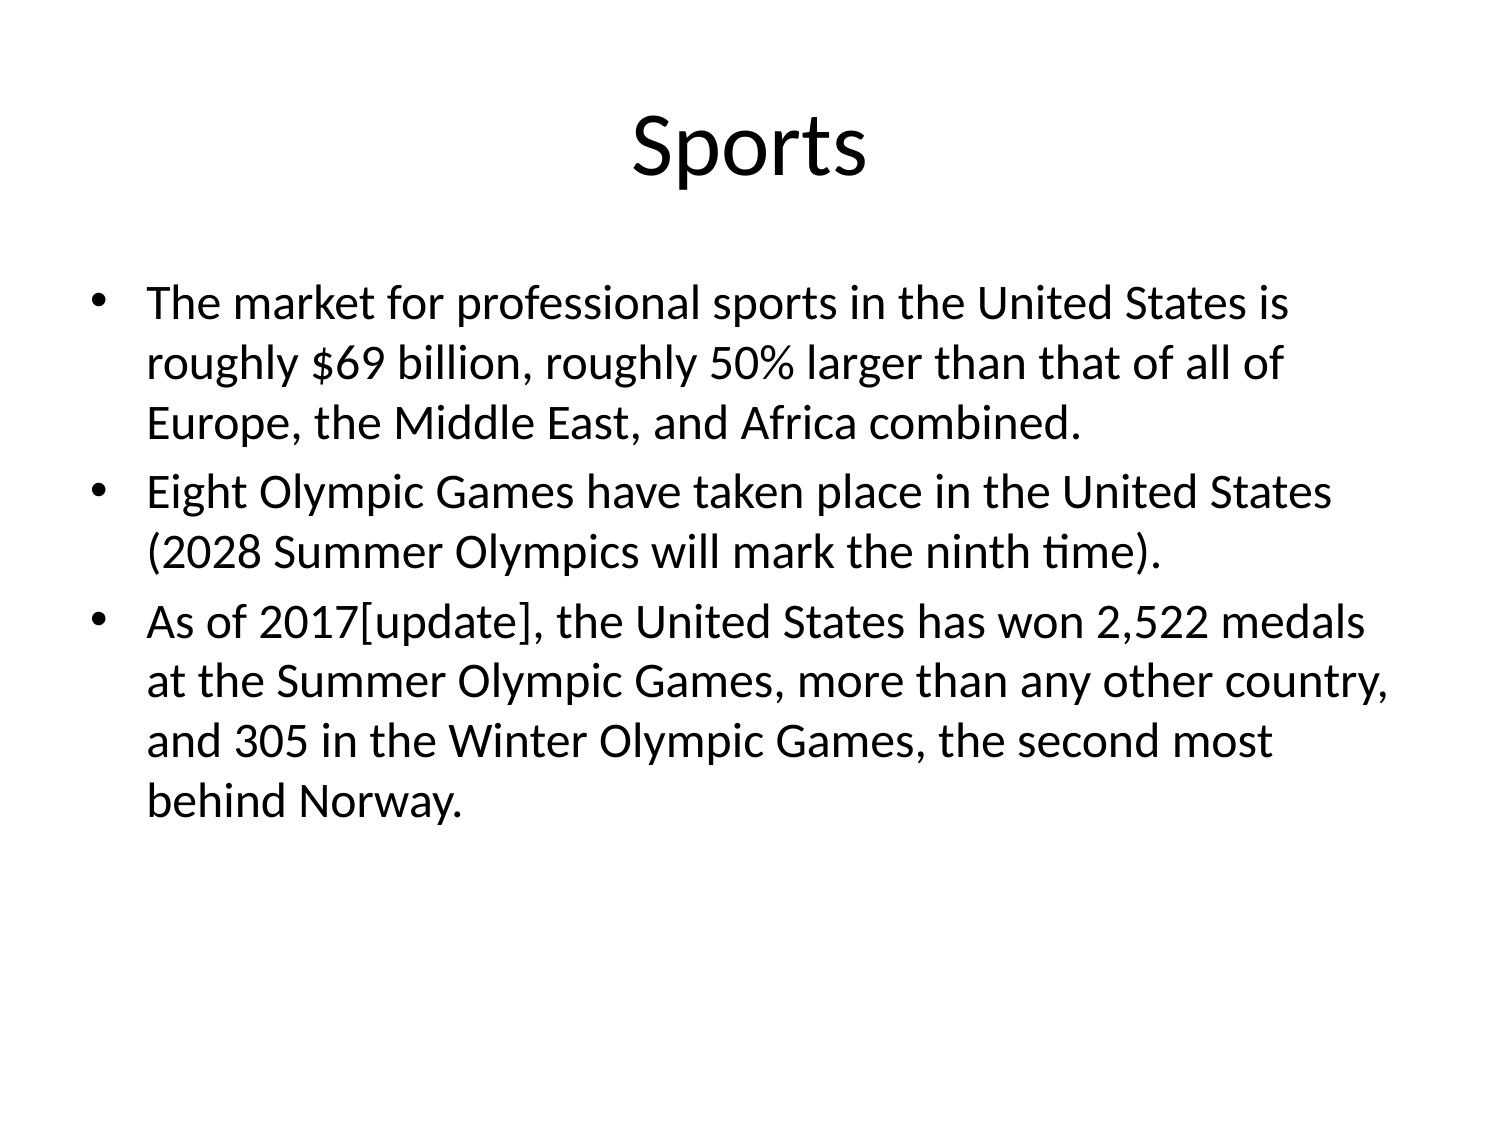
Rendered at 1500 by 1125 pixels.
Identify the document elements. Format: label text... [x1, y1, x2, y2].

title Sports [75, 45, 1425, 233]
list The market for professional sports in the United States is roughly $69 billion, roughly 50% larger than that of all of Europe, the Middle East, and Africa combined. Eight Olympic Games have taken place in the United States (2028 Summer Olympics will mark the ninth time). As of 2017[update], the United States has won 2,522 medals at the Summer Olympic Games, more than any other country, and 305 in the Winter Olympic Games, the second most behind Norway. [75, 262, 1425, 1005]
